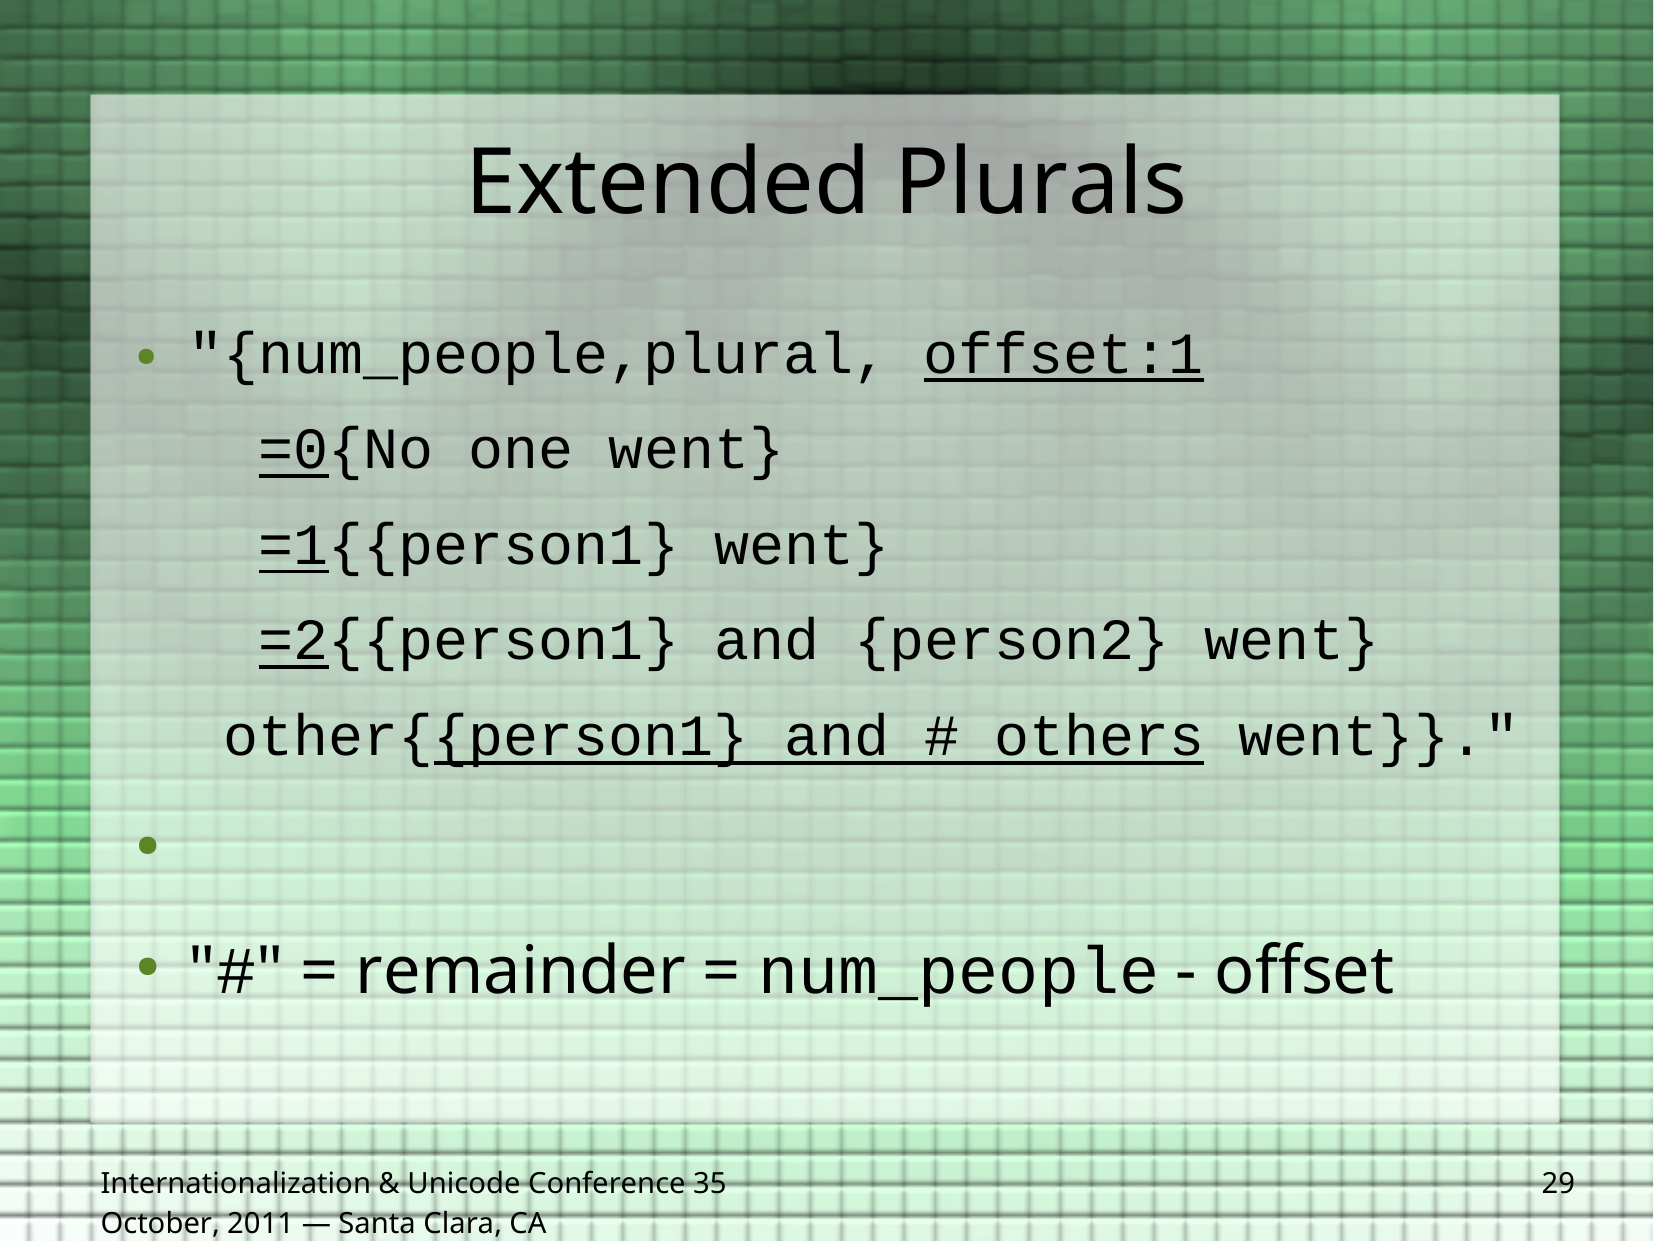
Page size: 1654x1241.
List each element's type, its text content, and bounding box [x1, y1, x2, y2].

title Extended Plurals [88, 90, 1565, 266]
list "{num_people,plural, offset:1 =0{No one went} =1{{person1} went} =2{{person1} and {person2} went} other{{person1} and # others went}}." "#" = remainder = num_people - offset [118, 324, 1535, 1079]
picture [0, 0, 1654, 1241]
